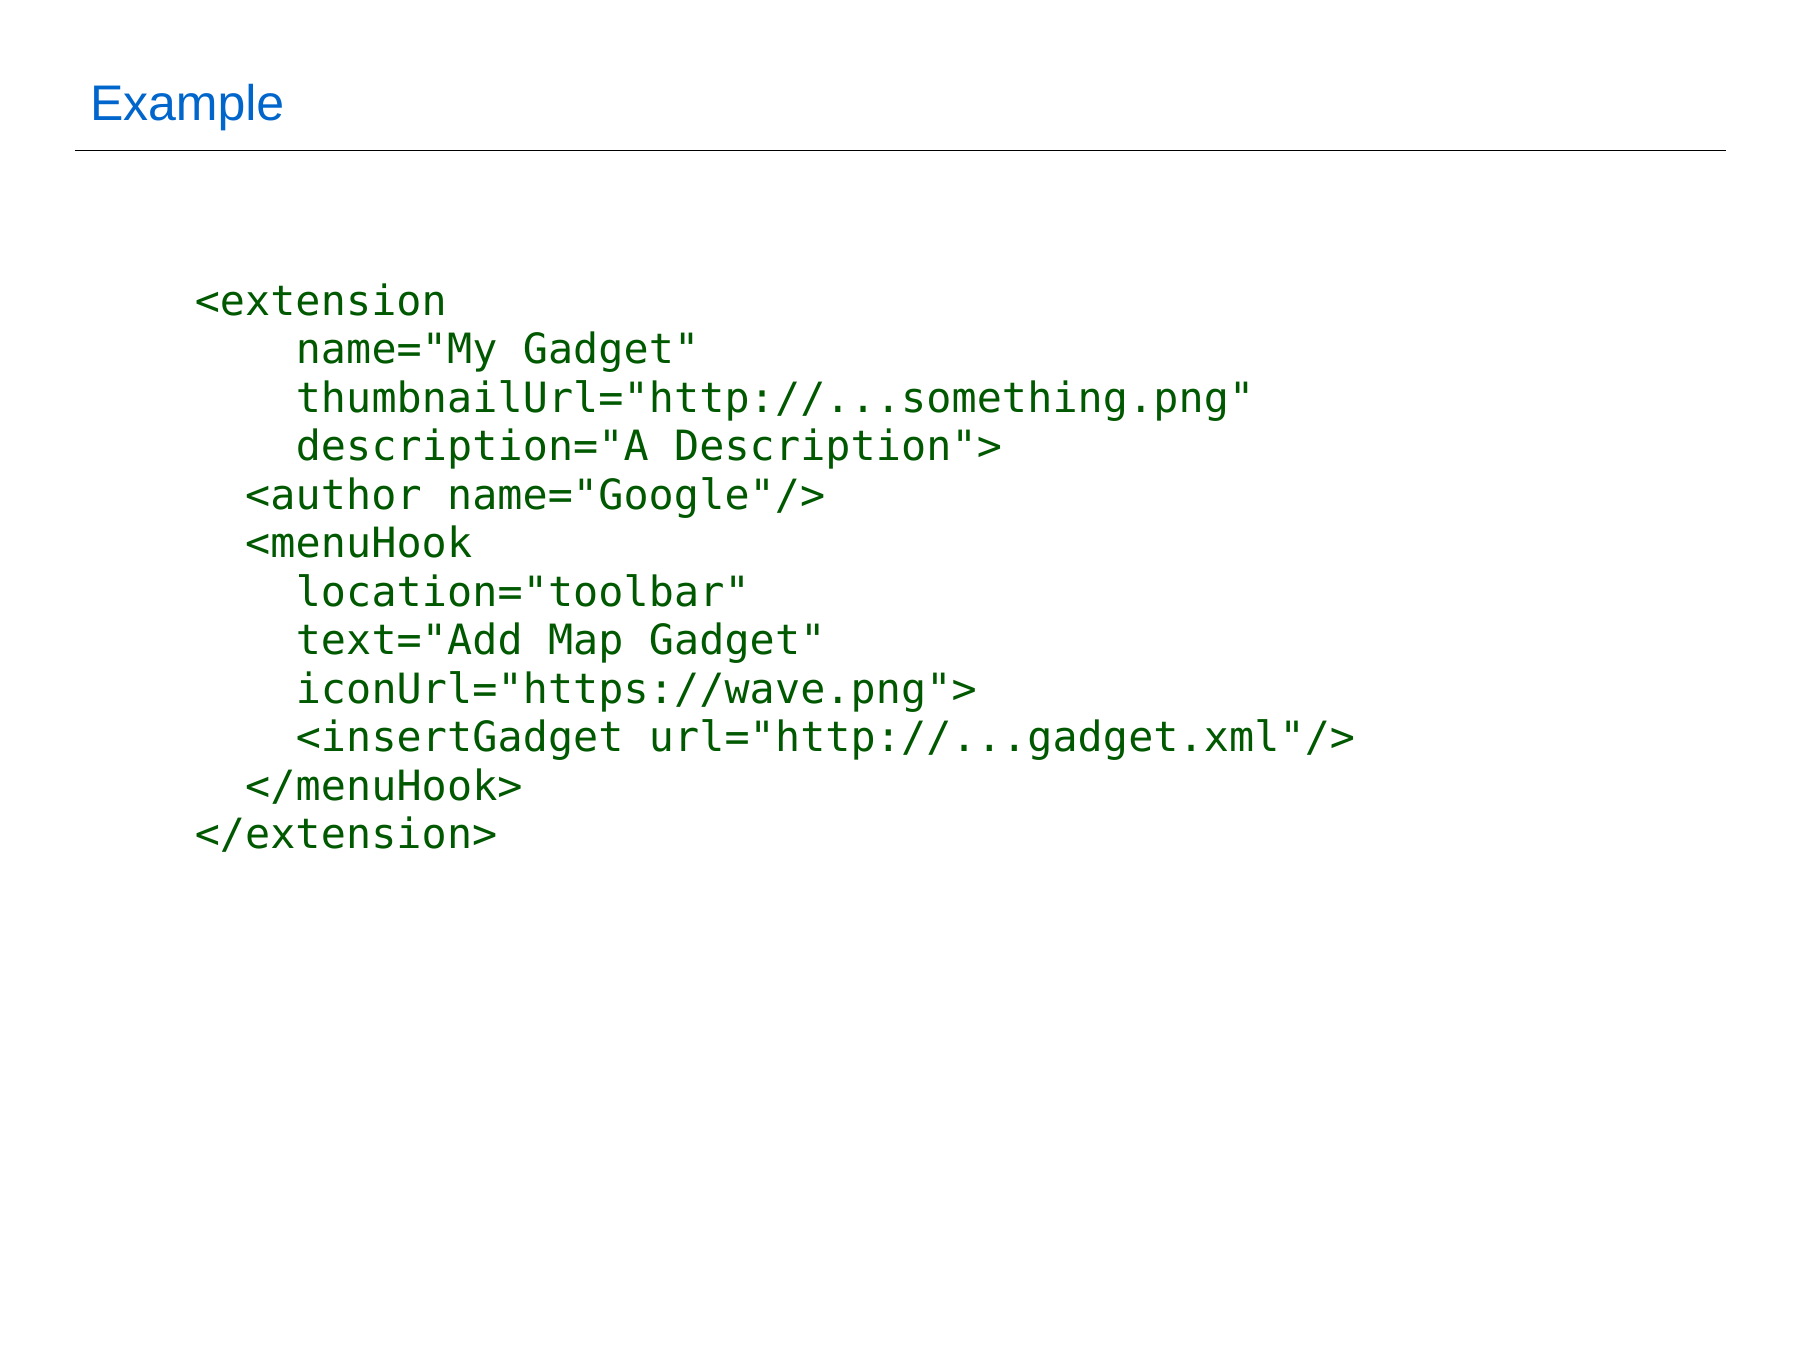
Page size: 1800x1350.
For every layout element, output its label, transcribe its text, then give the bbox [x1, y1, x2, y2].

title Example [90, 61, 1710, 151]
text_box <extension name="My Gadget" thumbnailUrl="http://...something.png" description="A Description"> <author name="Google"/> <menuHook location="toolbar" text="Add Map Gadget" iconUrl="https://wave.png"> <insertGadget url="http://...gadget.xml"/> </menuHook> </extension> [180, 269, 1800, 1081]
